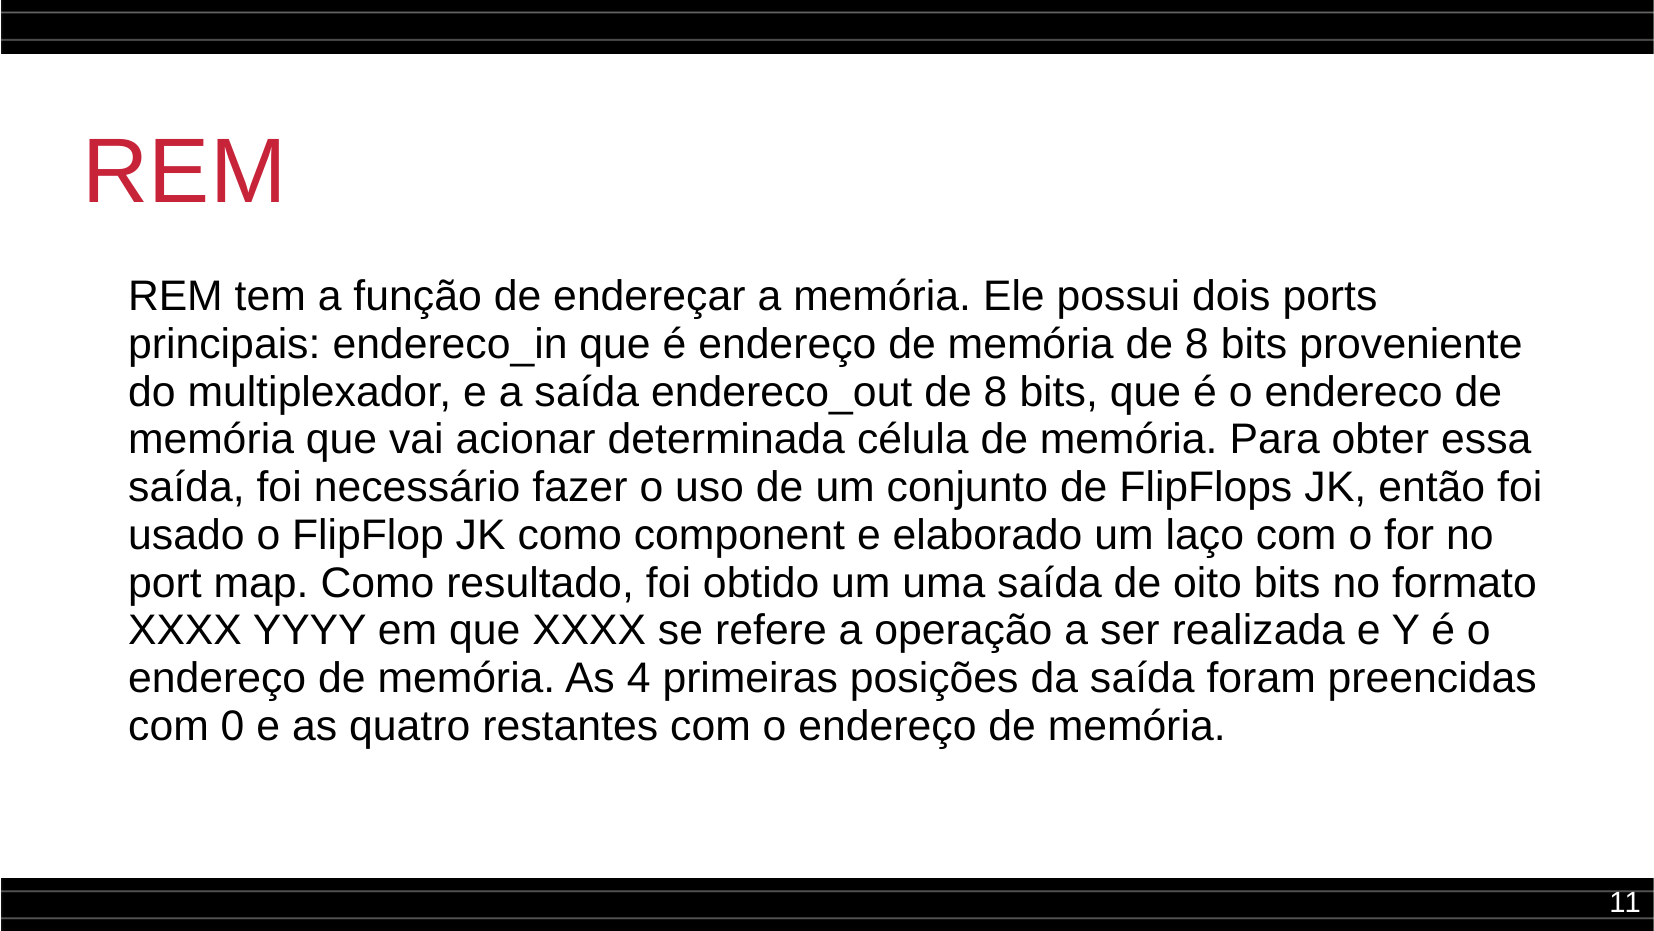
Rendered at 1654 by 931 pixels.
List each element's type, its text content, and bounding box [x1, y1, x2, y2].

list REM tem a função de endereçar a memória. Ele possui dois ports principais: endereco_in que é endereço de memória de 8 bits proveniente do multiplexador, e a saída endereco_out de 8 bits, que é o endereco de memória que vai acionar determinada célula de memória. Para obter essa saída, foi necessário fazer o uso de um conjunto de FlipFlops JK, então foi usado o FlipFlop JK como component e elaborado um laço com o for no port map. Como resultado, foi obtido um uma saída de oito bits no formato XXXX YYYY em que XXXX se refere a operação a ser realizada e Y é o endereço de memória. As 4 primeiras posições da saída foram preencidas com 0 e as quatro restantes com o endereço de memória. [82, 271, 1571, 758]
picture [1, 878, 1654, 931]
picture [1, 0, 1654, 54]
title REM [82, 92, 1571, 249]
